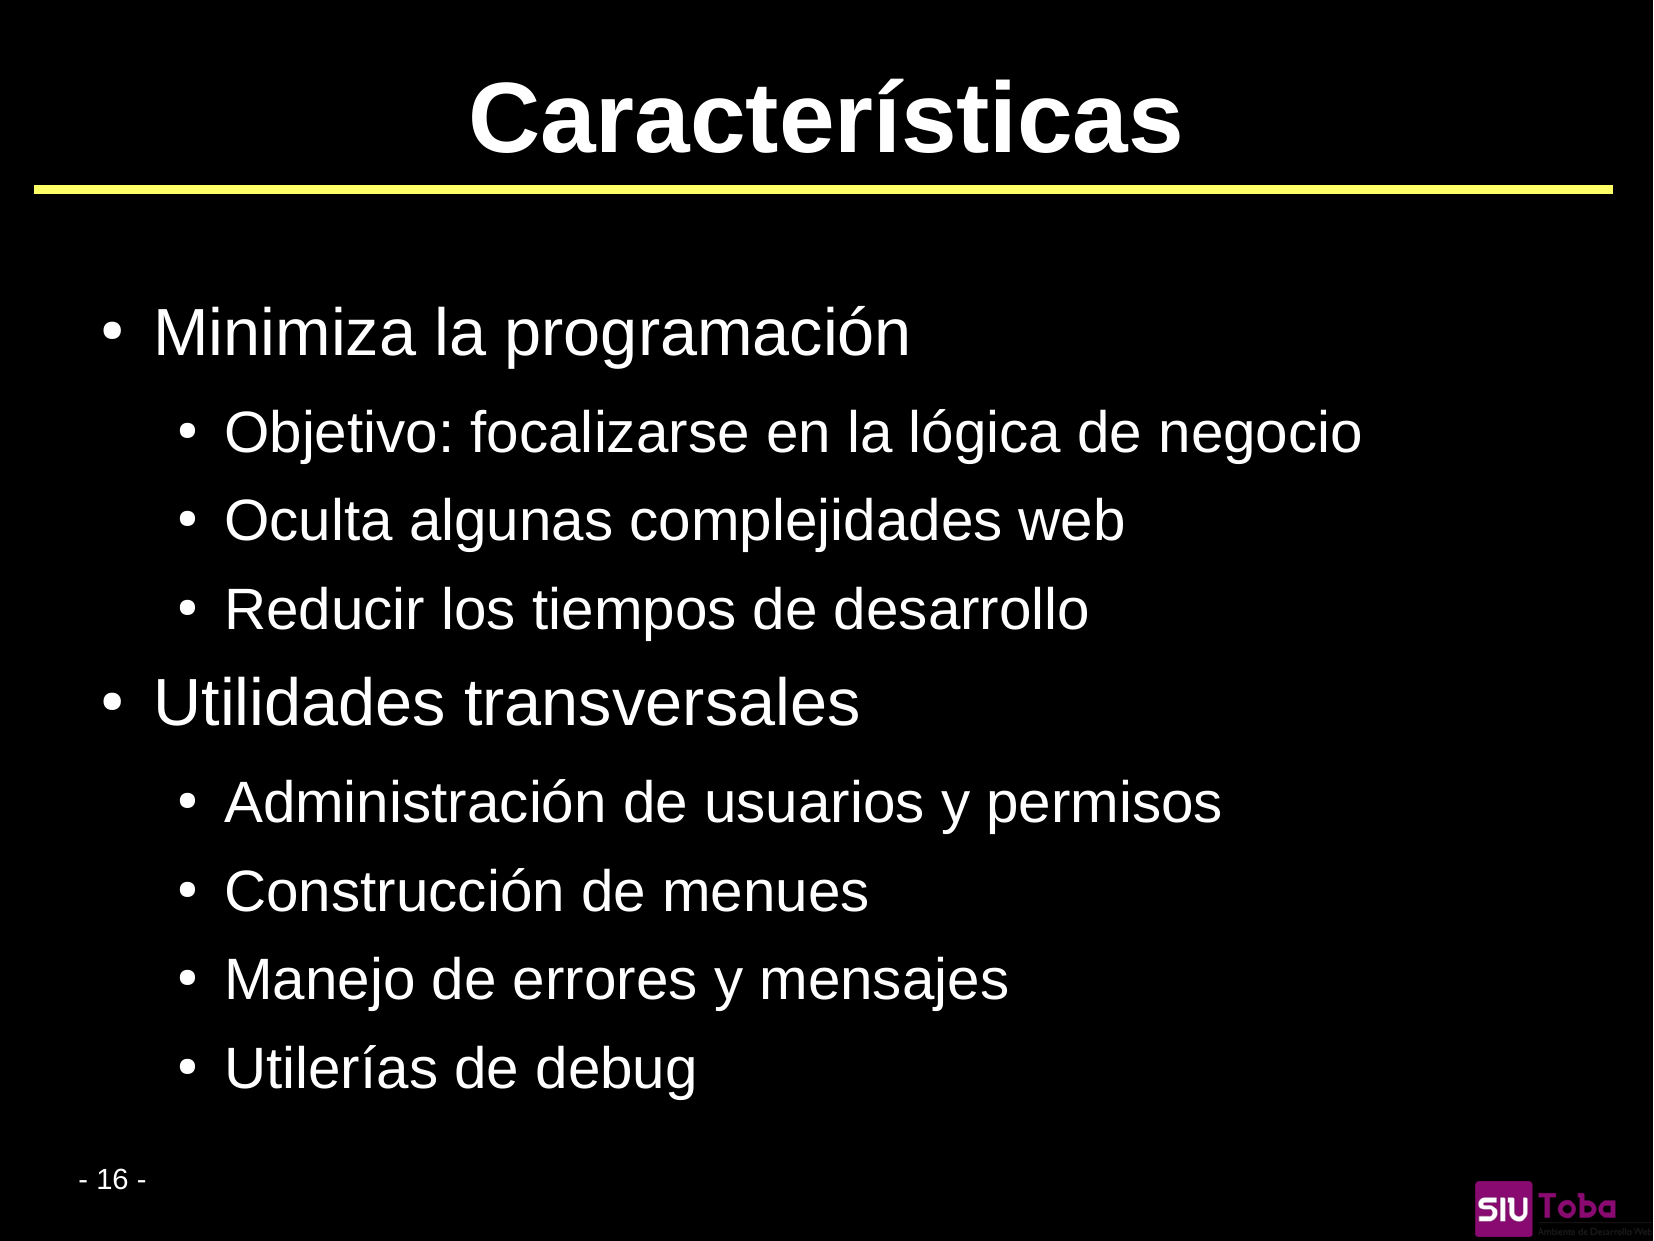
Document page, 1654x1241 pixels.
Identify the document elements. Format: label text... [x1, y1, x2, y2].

title Características [58, 47, 1594, 188]
picture [1475, 1181, 1652, 1237]
list Minimiza la programación Objetivo: focalizarse en la lógica de negocio Oculta algunas complejidades web Reducir los tiempos de desarrollo Utilidades transversales Administración de usuarios y permisos Construcción de menues Manejo de errores y mensajes Utilerías de debug [82, 295, 1565, 1101]
